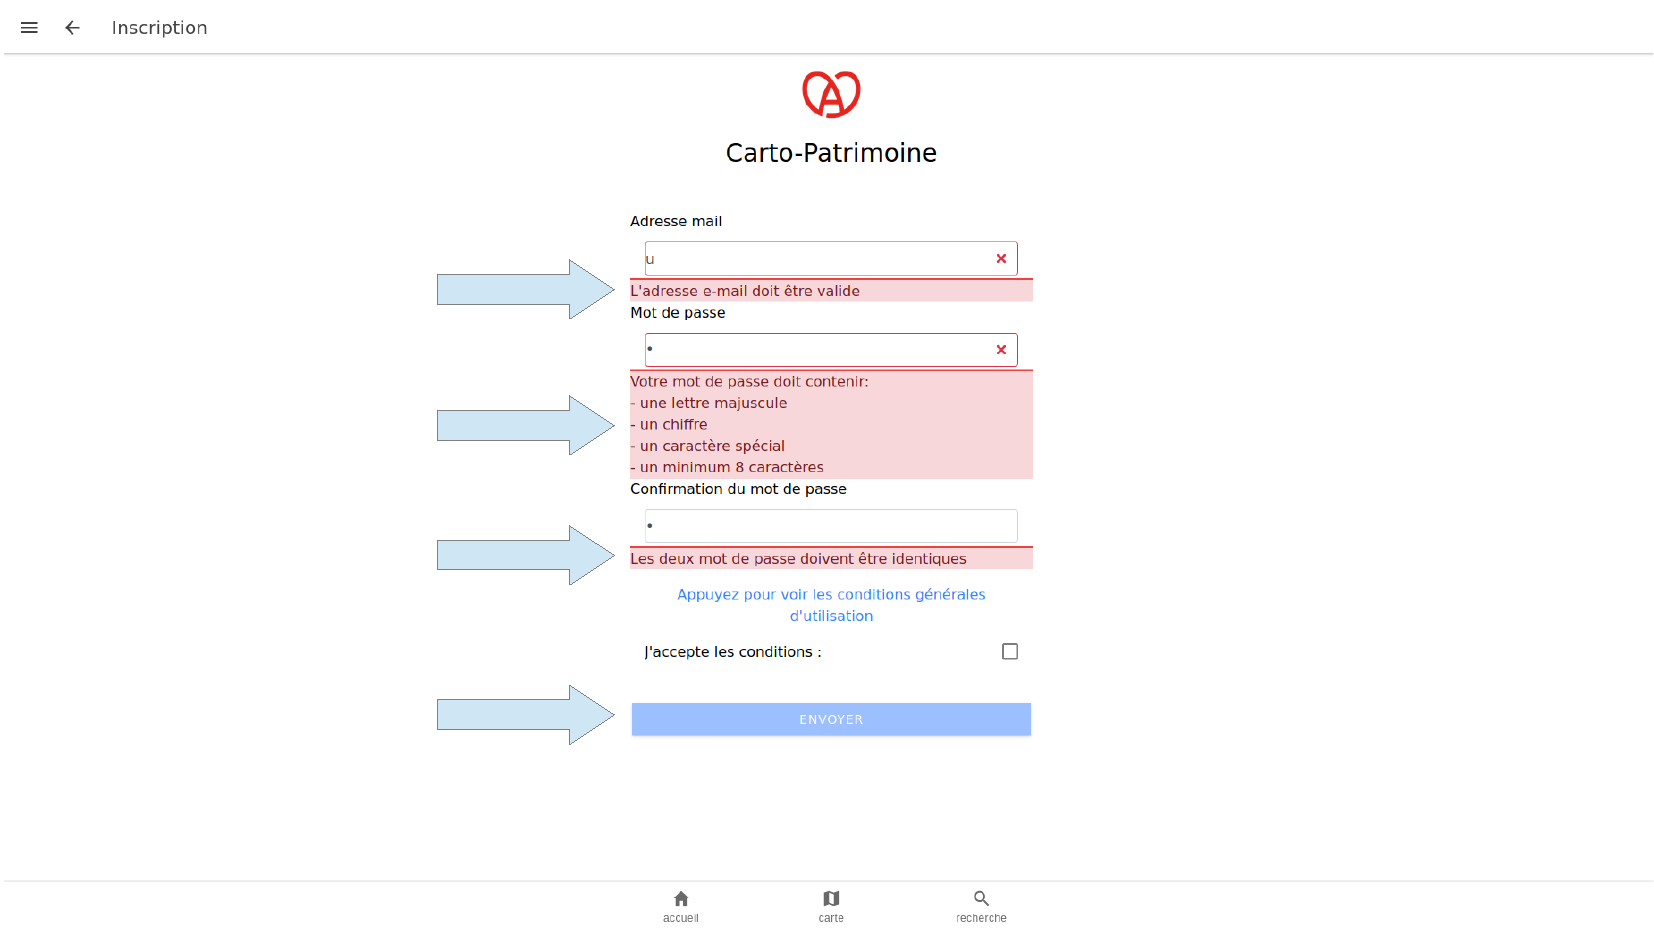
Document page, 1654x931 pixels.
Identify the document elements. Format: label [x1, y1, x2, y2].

text_box [437, 395, 615, 455]
text_box [437, 685, 615, 745]
text_box [437, 259, 615, 319]
picture [4, 3, 1654, 931]
text_box [437, 525, 615, 585]
